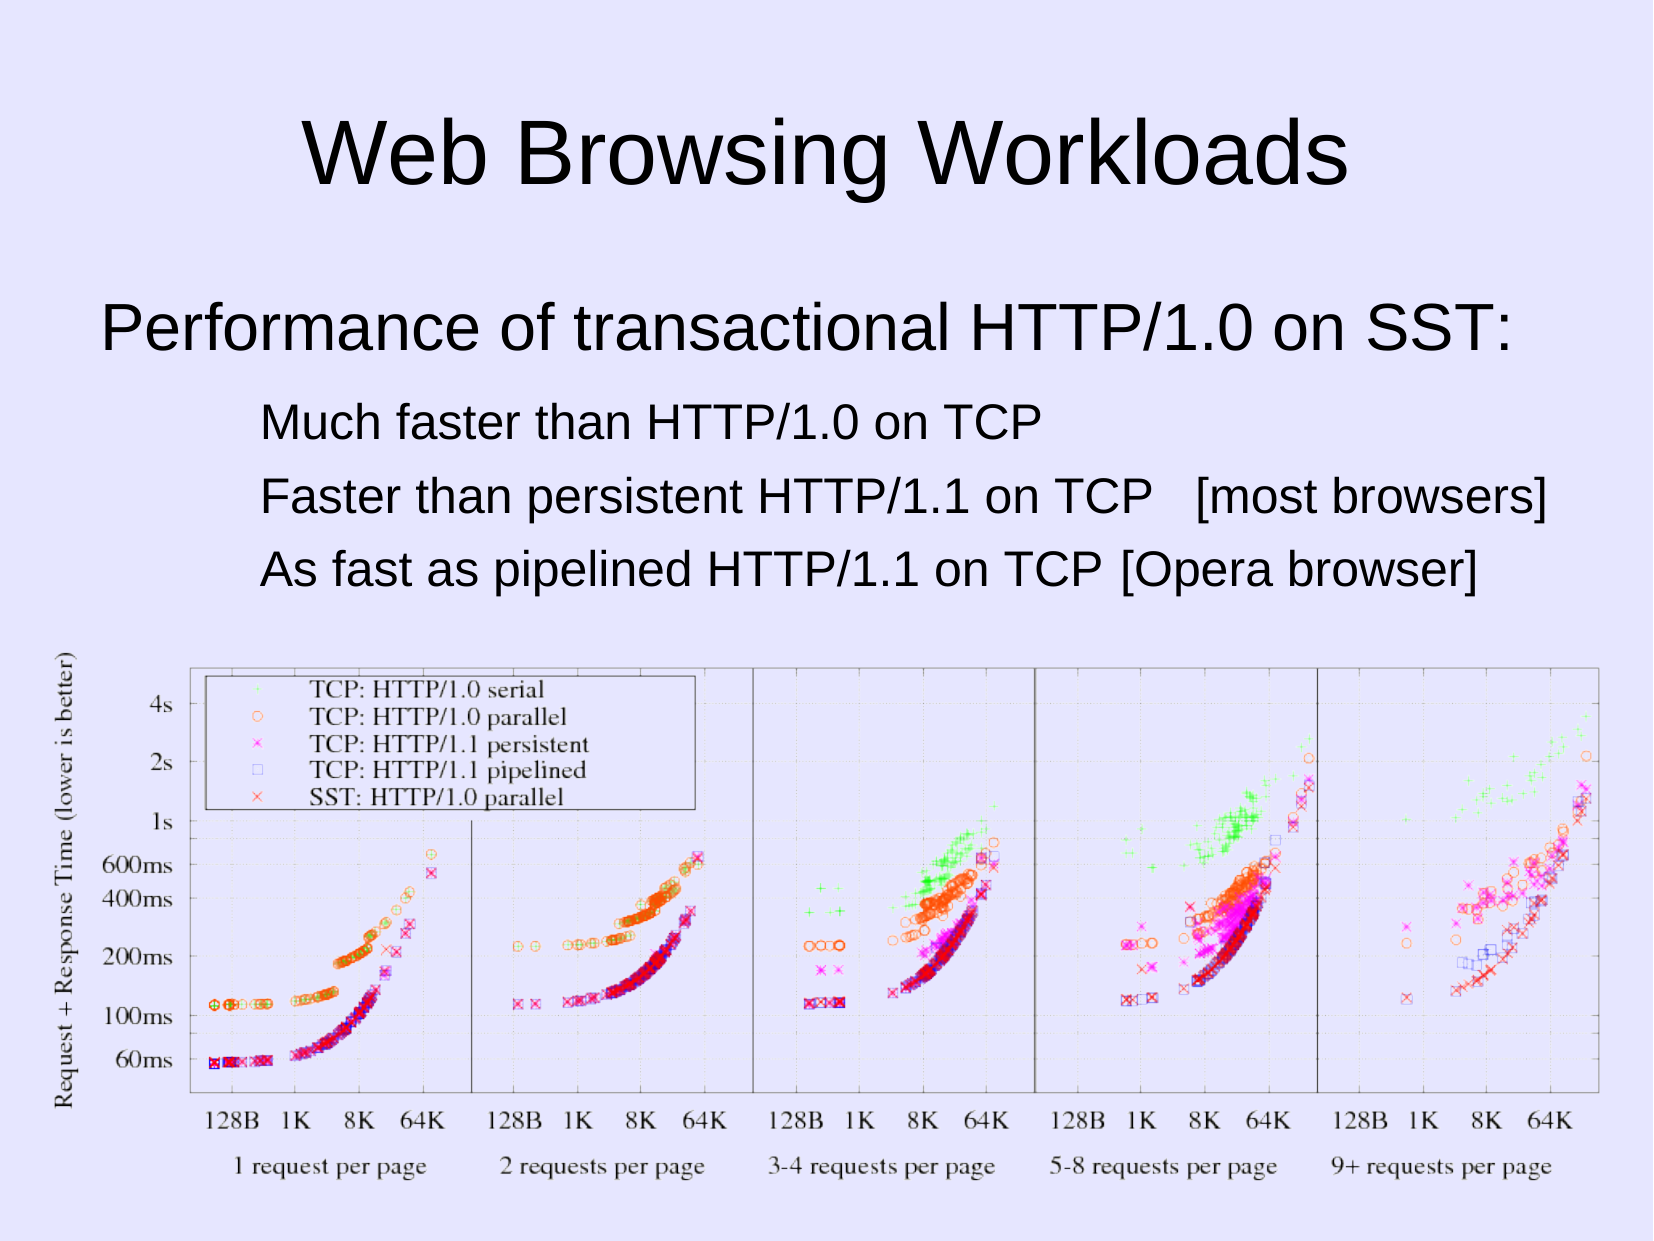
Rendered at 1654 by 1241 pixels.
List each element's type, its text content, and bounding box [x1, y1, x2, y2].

picture [37, 637, 1645, 1201]
list Performance of transactional HTTP/1.0 on SST: Much faster than HTTP/1.0 on TCP Faster than persistent HTTP/1.1 on TCP [most browsers] As fast as pipelined HTTP/1.1 on TCP [Opera browser] [82, 290, 1571, 637]
title Web Browsing Workloads [82, 49, 1571, 257]
